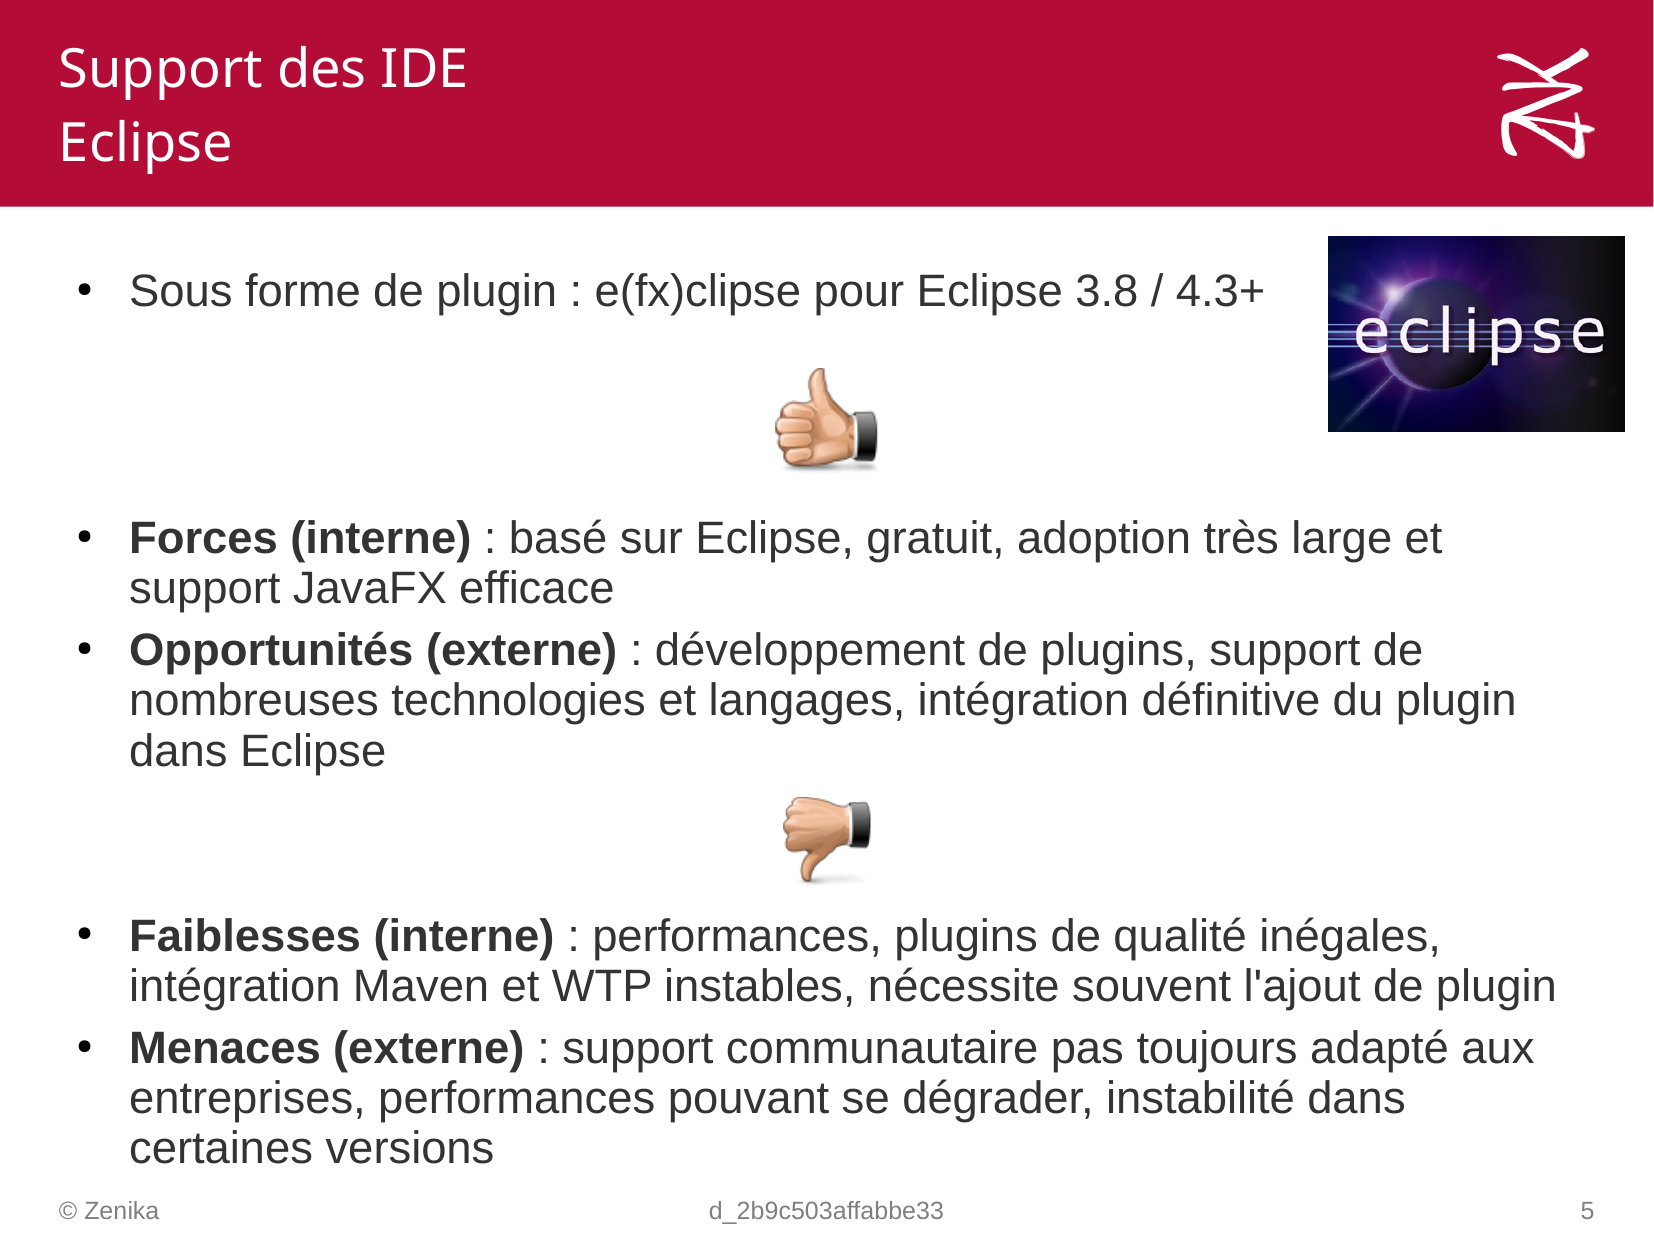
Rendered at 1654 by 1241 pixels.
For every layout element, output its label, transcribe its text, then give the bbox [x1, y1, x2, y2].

picture [774, 368, 879, 473]
picture [782, 797, 872, 886]
title Support des IDE Eclipse [59, 29, 1595, 178]
list Sous forme de plugin : e(fx)clipse pour Eclipse 3.8 / 4.3+ Forces (interne) : basé sur Eclipse, gratuit, adoption très large et support JavaFX efficace Opportunités (externe) : développement de plugins, support de nombreuses technologies et langages, intégration définitive du plugin dans Eclipse Faiblesses (interne) : performances, plugins de qualité inégales, intégration Maven et WTP instables, nécessite souvent l'ajout de plugin Menaces (externe) : support communautaire pas toujours adapté aux entreprises, performances pouvant se dégrader, instabilité dans certaines versions [59, 265, 1595, 1182]
picture [1328, 236, 1625, 432]
